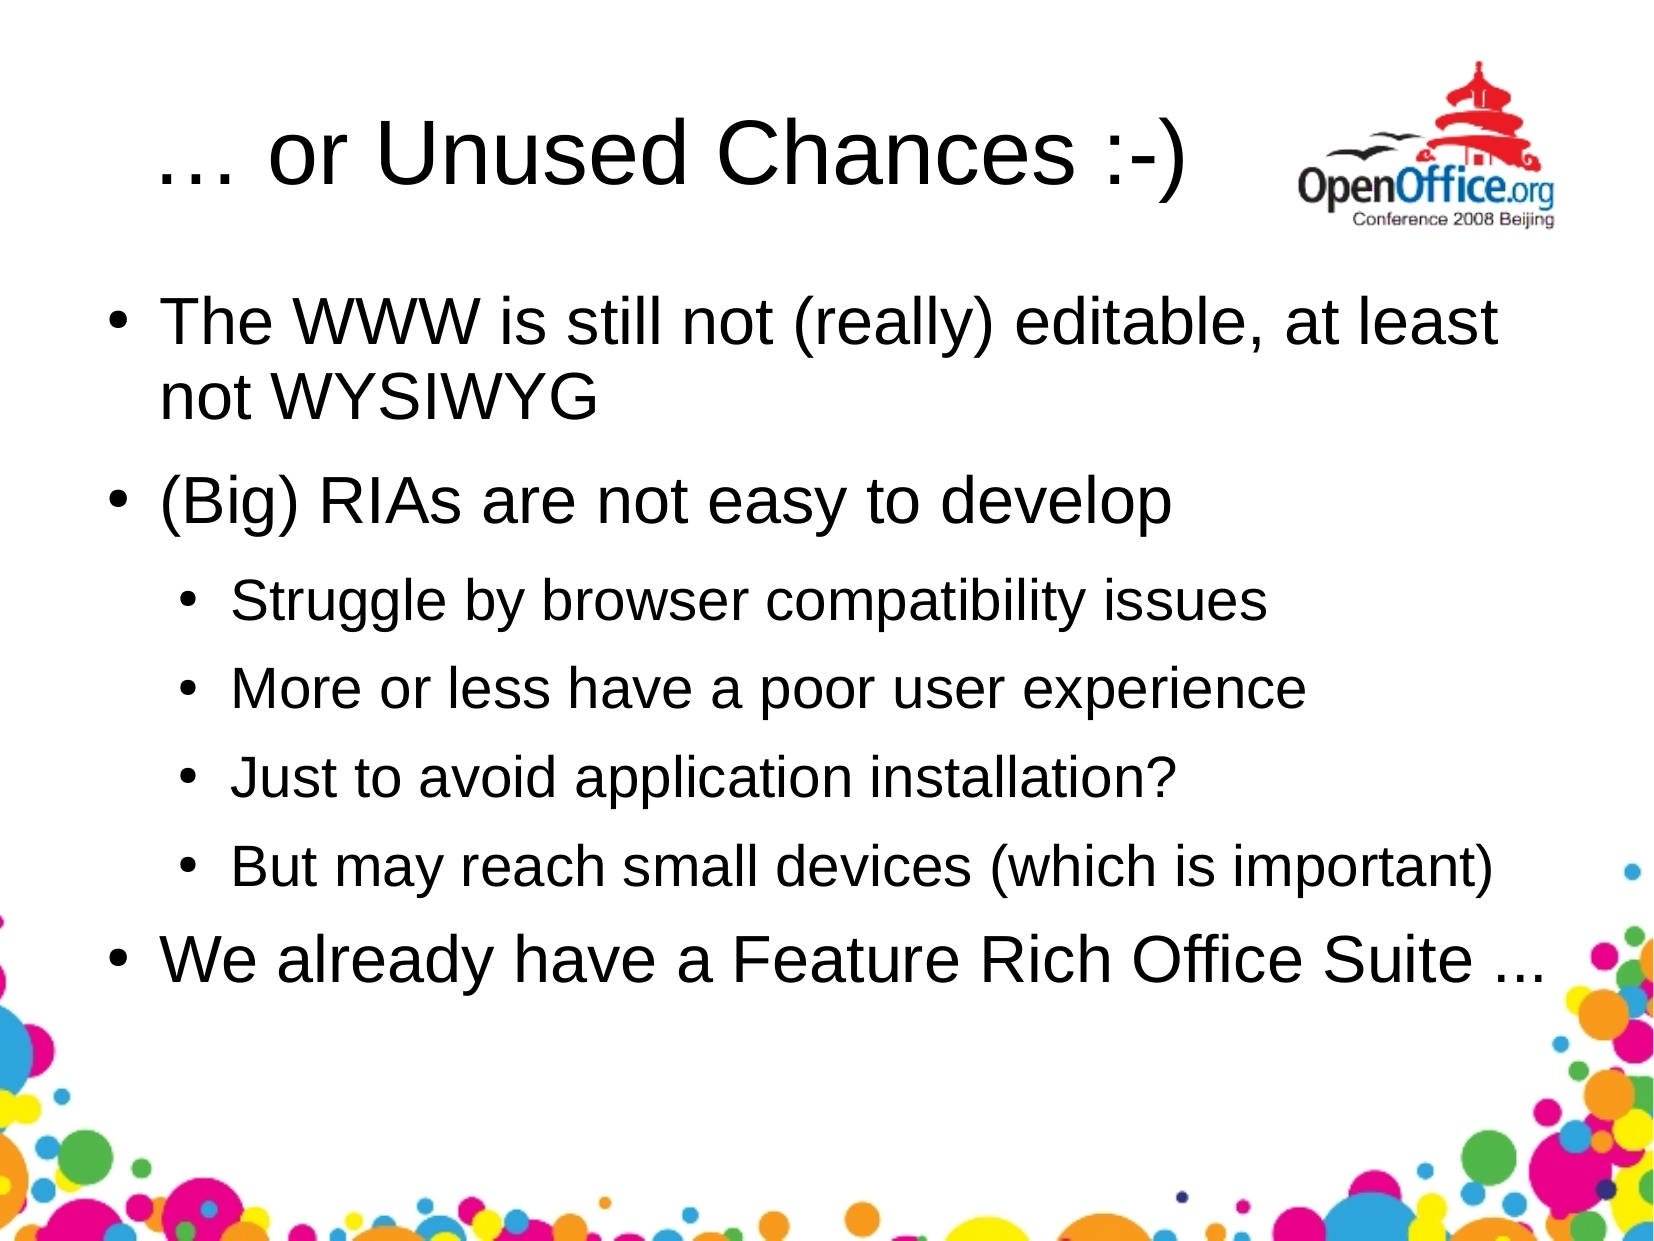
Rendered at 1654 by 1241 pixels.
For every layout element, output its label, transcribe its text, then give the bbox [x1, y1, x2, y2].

picture [1285, 51, 1569, 250]
list The WWW is still not (really) editable, at least not WYSIWYG (Big) RIAs are not easy to develop Struggle by browser compatibility issues More or less have a poor user experience Just to avoid application installation? But may reach small devices (which is important) We already have a Feature Rich Office Suite ... [88, 284, 1577, 1103]
title … or Unused Chances :-) [82, 49, 1258, 257]
picture [0, 810, 1654, 1241]
